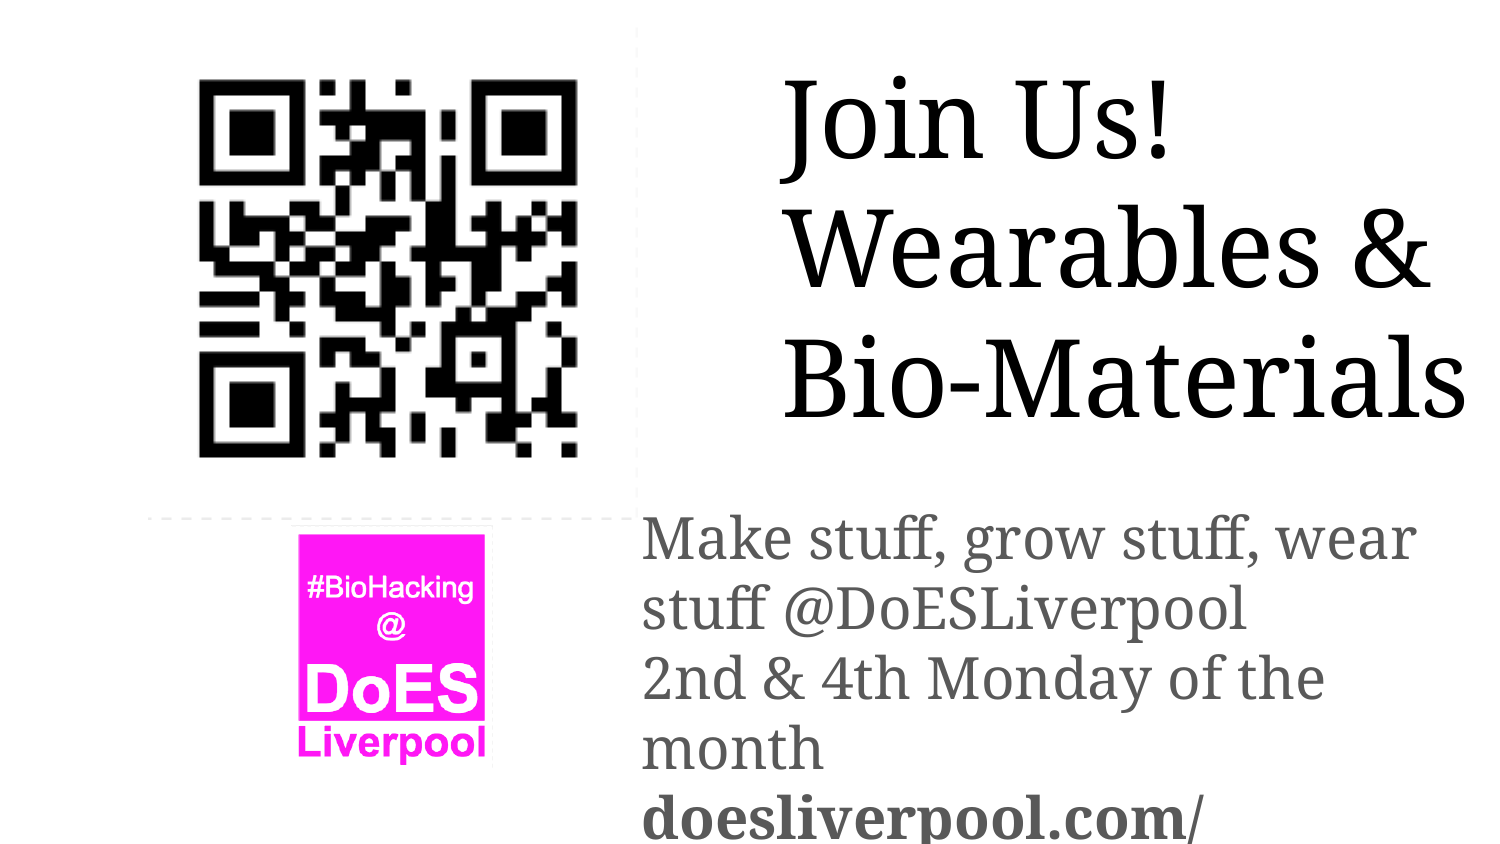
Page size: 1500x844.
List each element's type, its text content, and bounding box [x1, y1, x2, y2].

picture [148, 24, 638, 520]
subtitle Make stuff, grow stuff, wear stuff @DoESLiverpool 2nd & 4th Monday of the month doesliverpool.com/calendar [626, 486, 1452, 809]
picture [291, 525, 493, 770]
title Join Us! Wearables & Bio-Materials [765, 117, 1500, 455]
